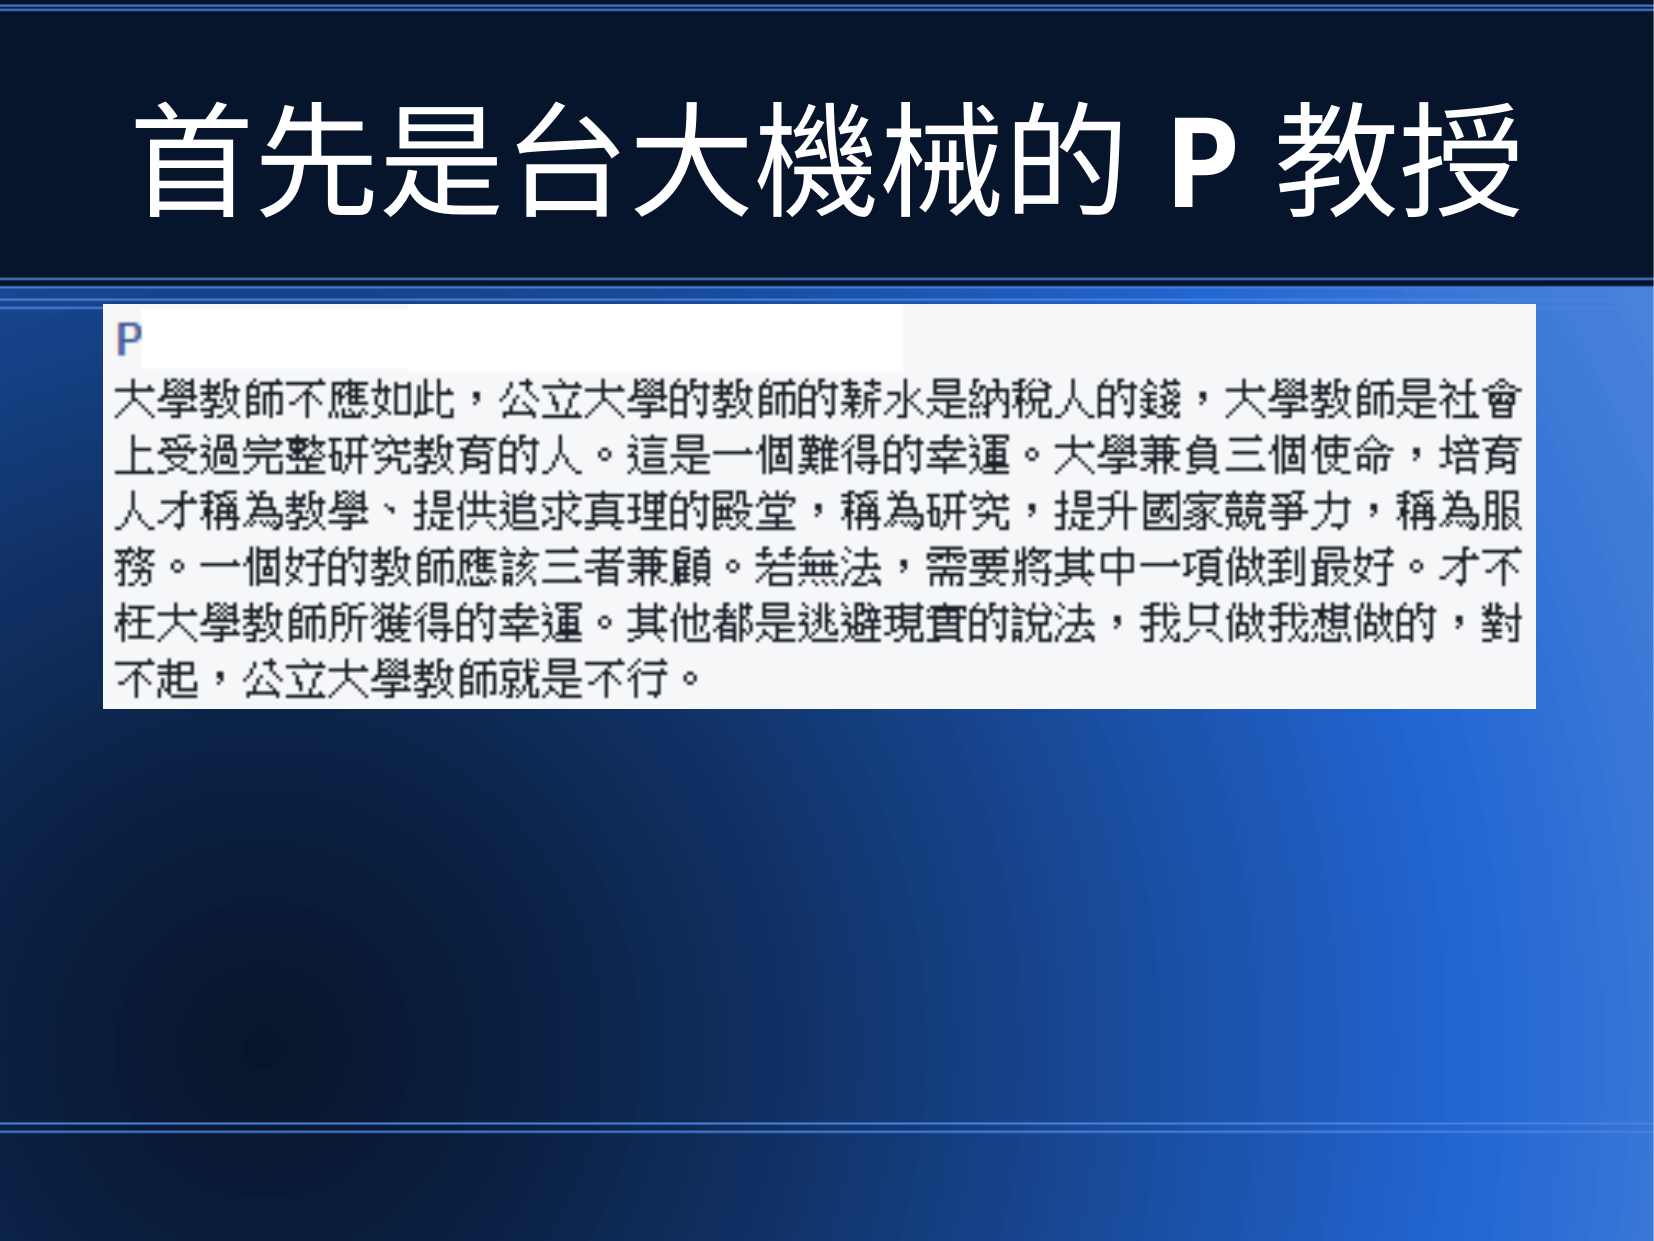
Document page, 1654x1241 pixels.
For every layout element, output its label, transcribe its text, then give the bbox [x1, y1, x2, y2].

picture [0, 0, 1654, 1241]
title 首先是台大機械的P教授 [82, 49, 1571, 257]
